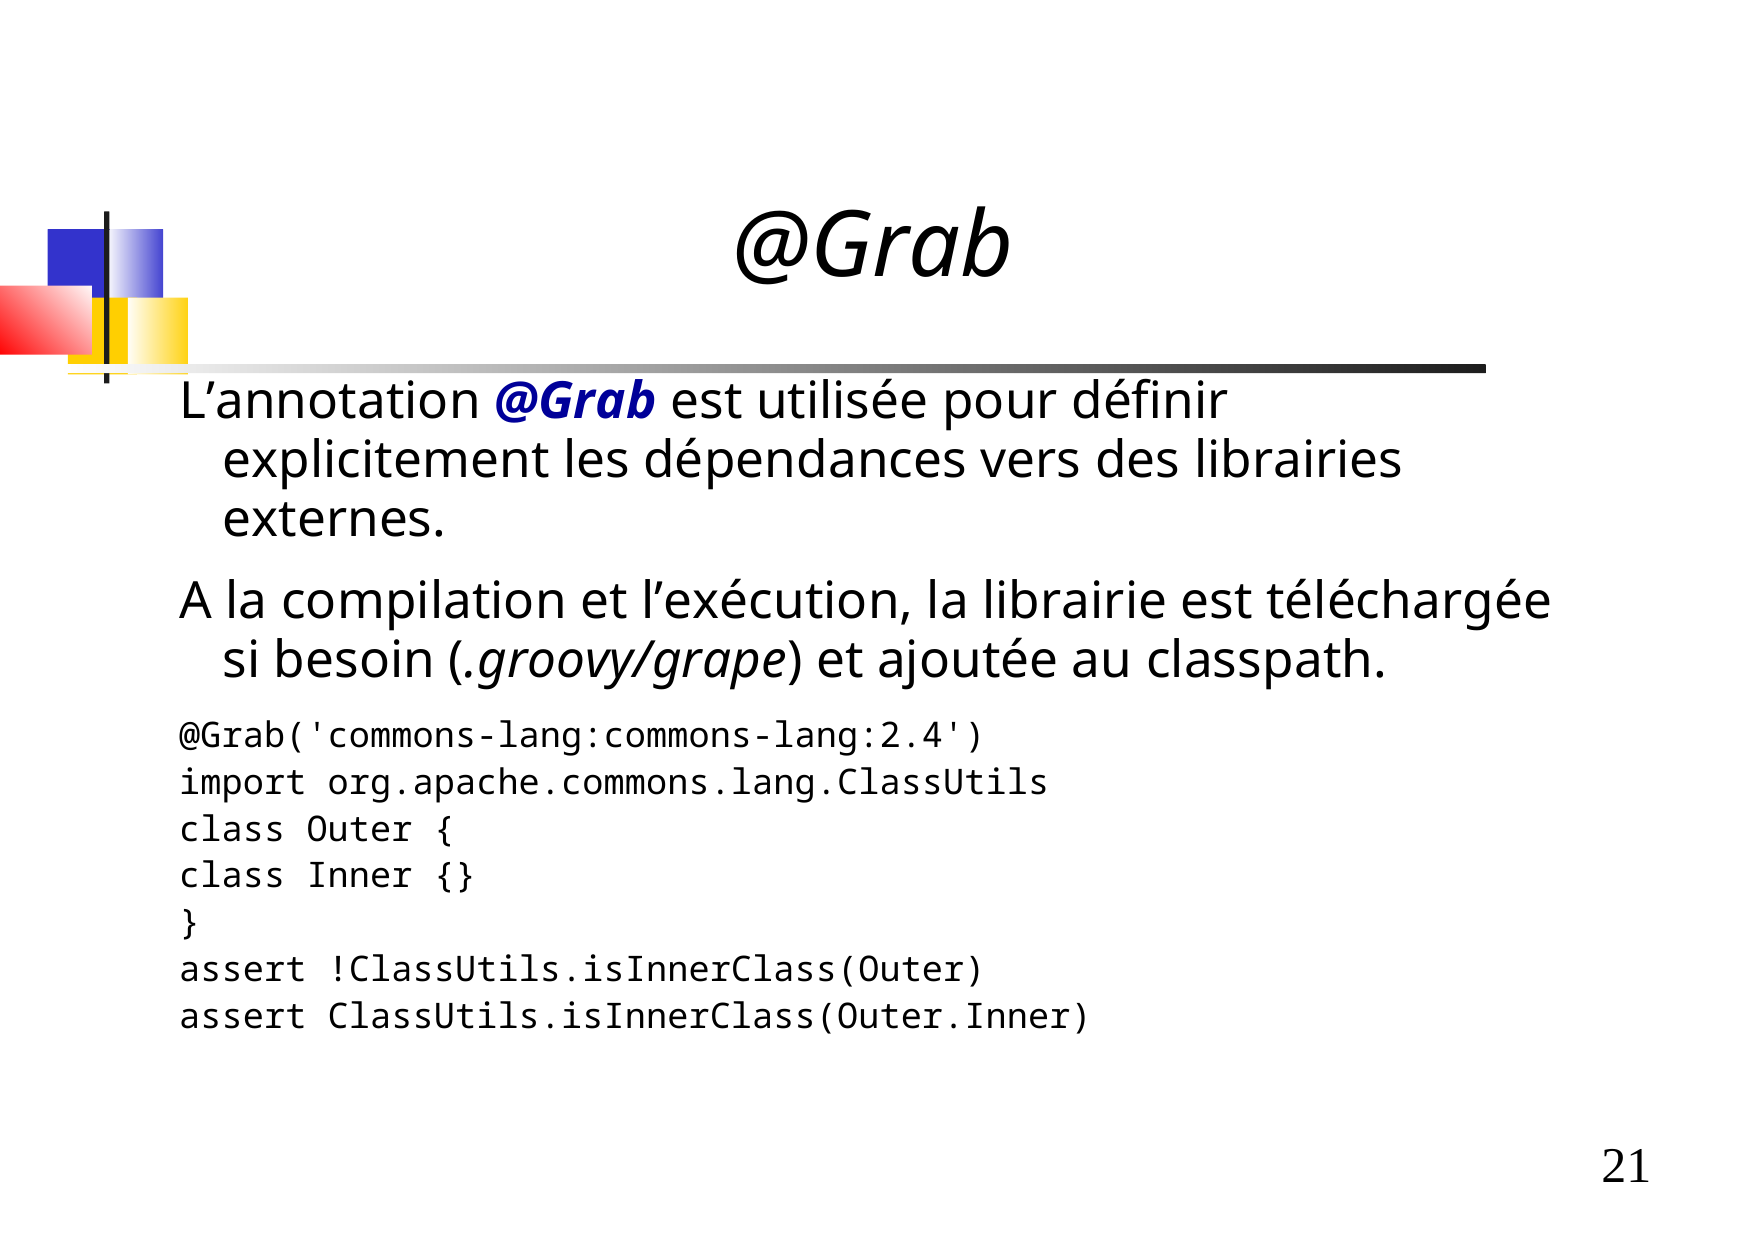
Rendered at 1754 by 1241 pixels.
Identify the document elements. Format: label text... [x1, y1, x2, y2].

list L’annotation @Grab est utilisée pour définir explicitement les dépendances vers des librairies externes. A la compilation et l’exécution, la librairie est téléchargée si besoin (.groovy/grape) et ajoutée au classpath. @Grab('commons-lang:commons-lang:2.4') import org.apache.commons.lang.ClassUtils class Outer { class Inner {} } assert !ClassUtils.isInnerClass(Outer) assert ClassUtils.isInnerClass(Outer.Inner) [179, 371, 1567, 1091]
title @Grab [179, 139, 1567, 351]
